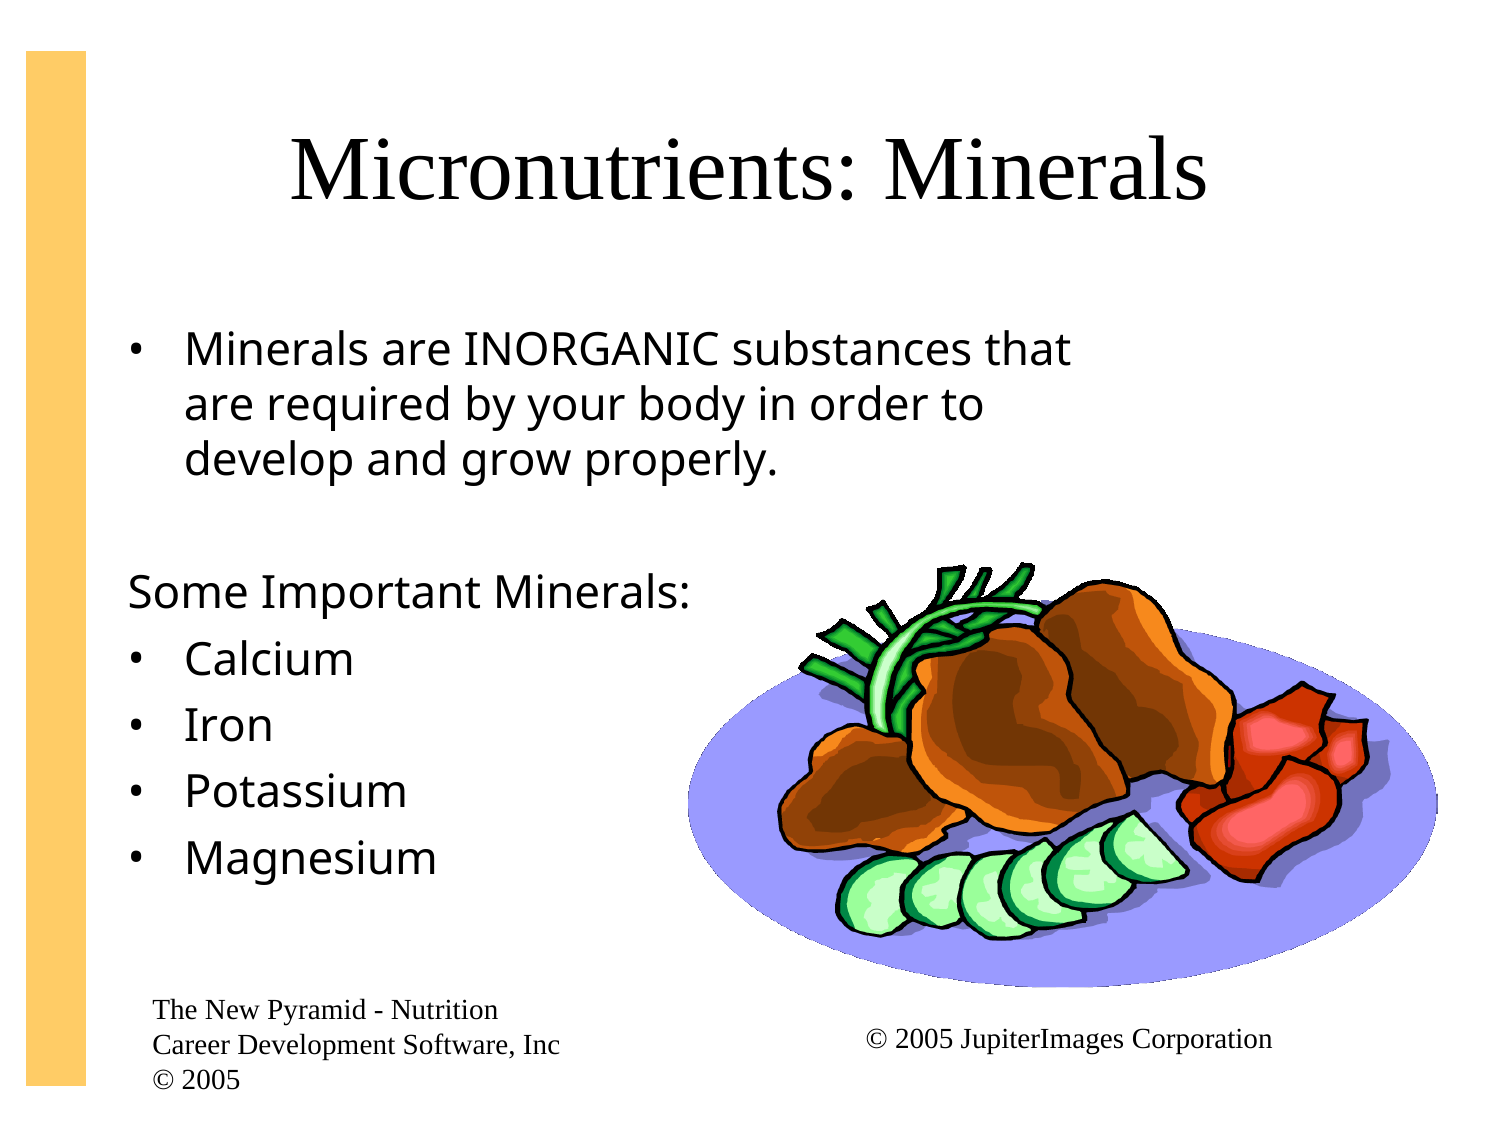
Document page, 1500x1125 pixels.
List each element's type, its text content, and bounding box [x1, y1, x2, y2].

title Micronutrients: Minerals [112, 99, 1388, 288]
text_box [750, 988, 1438, 1088]
list Minerals are INORGANIC substances that are required by your body in order to develop and grow properly. Some Important Minerals: Calcium Iron Potassium Magnesium [112, 312, 1088, 1000]
text_box The New Pyramid - Nutrition Career Development Software, Inc © 2005 [137, 982, 601, 1103]
text_box [24, 50, 88, 1088]
picture [687, 562, 1438, 988]
picture [812, 1012, 1327, 1064]
